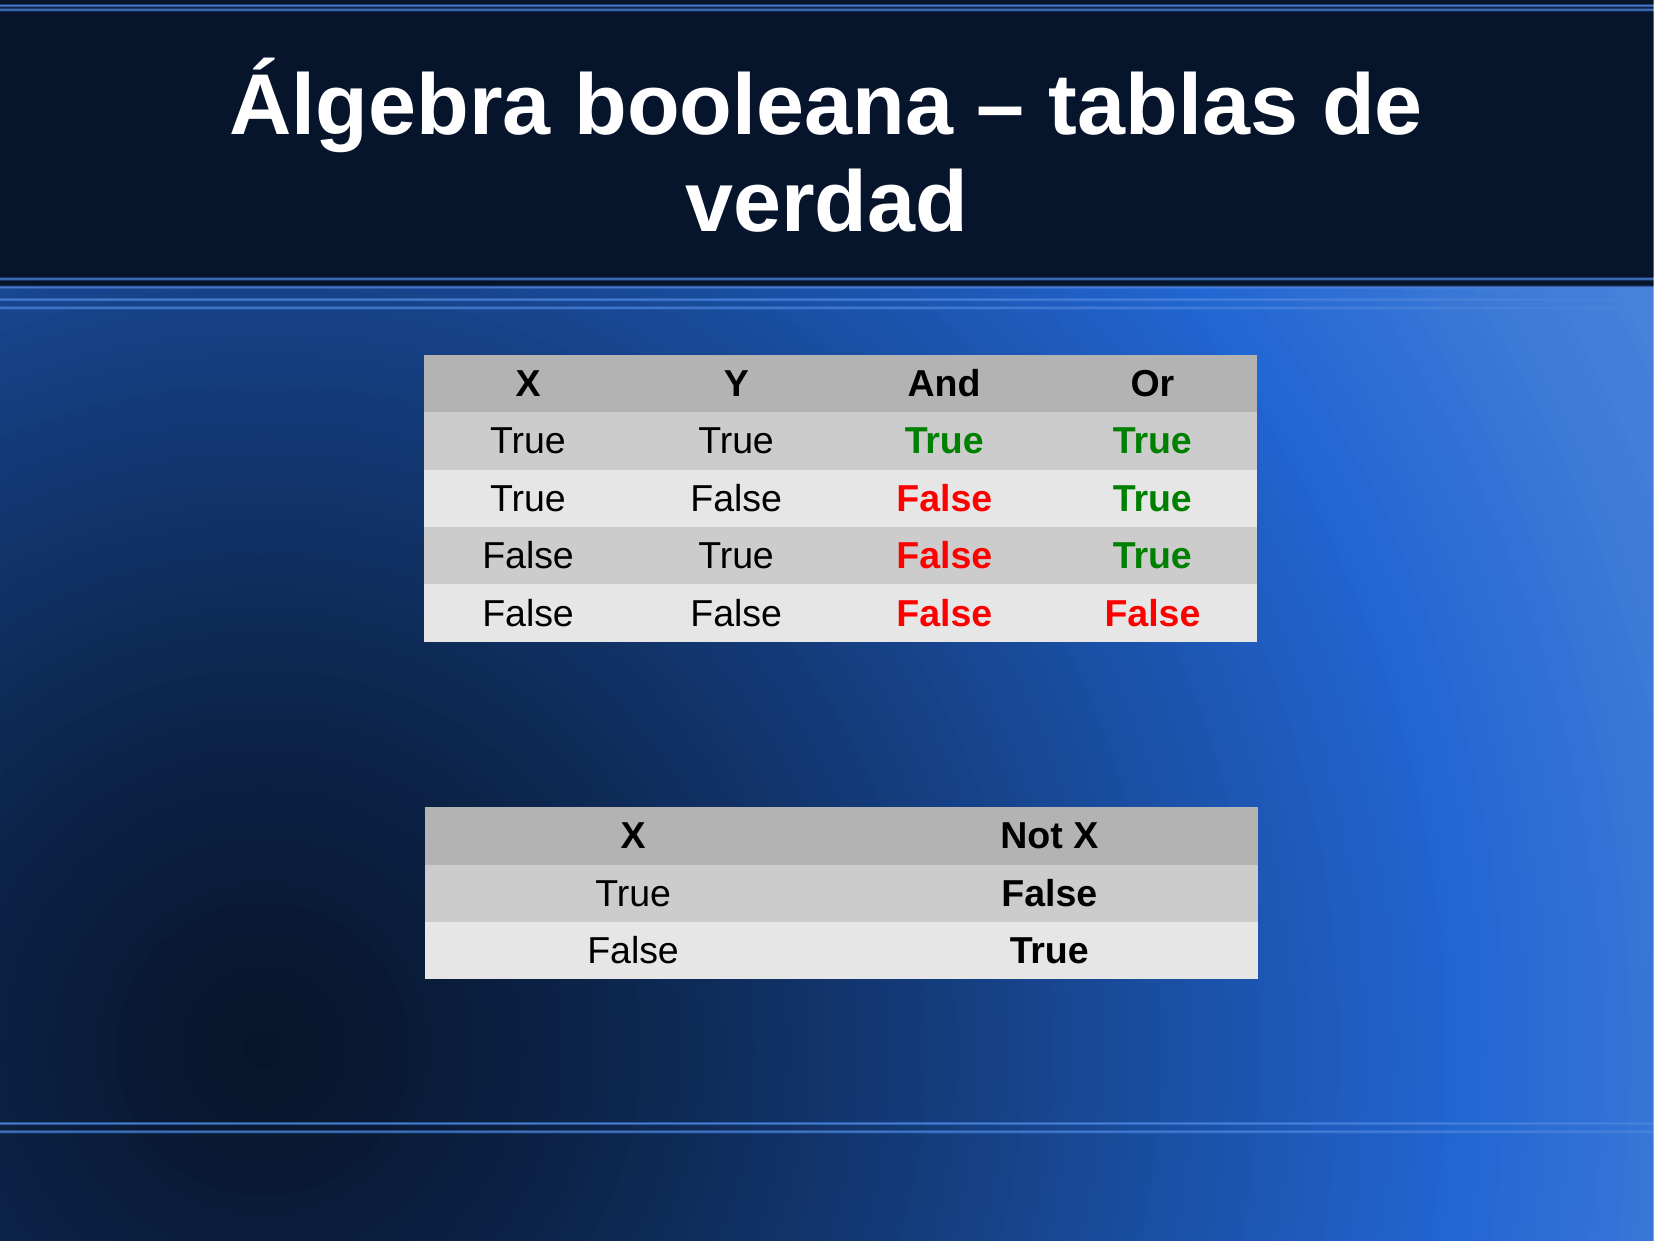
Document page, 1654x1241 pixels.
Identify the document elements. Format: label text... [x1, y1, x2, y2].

table_cell True [1048, 470, 1257, 527]
table_header And [840, 355, 1048, 412]
table_cell False [424, 527, 632, 584]
table_cell False [841, 865, 1258, 922]
table_cell True [1048, 527, 1257, 584]
title Álgebra booleana – tablas de verdad [82, 49, 1571, 257]
table_cell True [841, 922, 1258, 979]
table_cell False [840, 470, 1048, 527]
table_cell False [632, 470, 840, 527]
table_header X [425, 807, 841, 865]
table_cell False [1048, 584, 1257, 642]
table_header Or [1048, 355, 1257, 412]
table_cell True [425, 865, 841, 922]
table_header X [424, 355, 632, 412]
table_cell True [424, 412, 632, 470]
table_cell True [1048, 412, 1257, 470]
table_cell False [632, 584, 840, 642]
table_cell False [424, 584, 632, 642]
table_cell True [632, 527, 840, 584]
picture [0, 0, 1654, 1241]
table_cell False [840, 527, 1048, 584]
table_header Not X [841, 807, 1258, 865]
table_cell True [632, 412, 840, 470]
table_cell False [425, 922, 841, 979]
table_header Y [632, 355, 840, 412]
table_cell True [840, 412, 1048, 470]
table_cell False [840, 584, 1048, 642]
table_cell True [424, 470, 632, 527]
